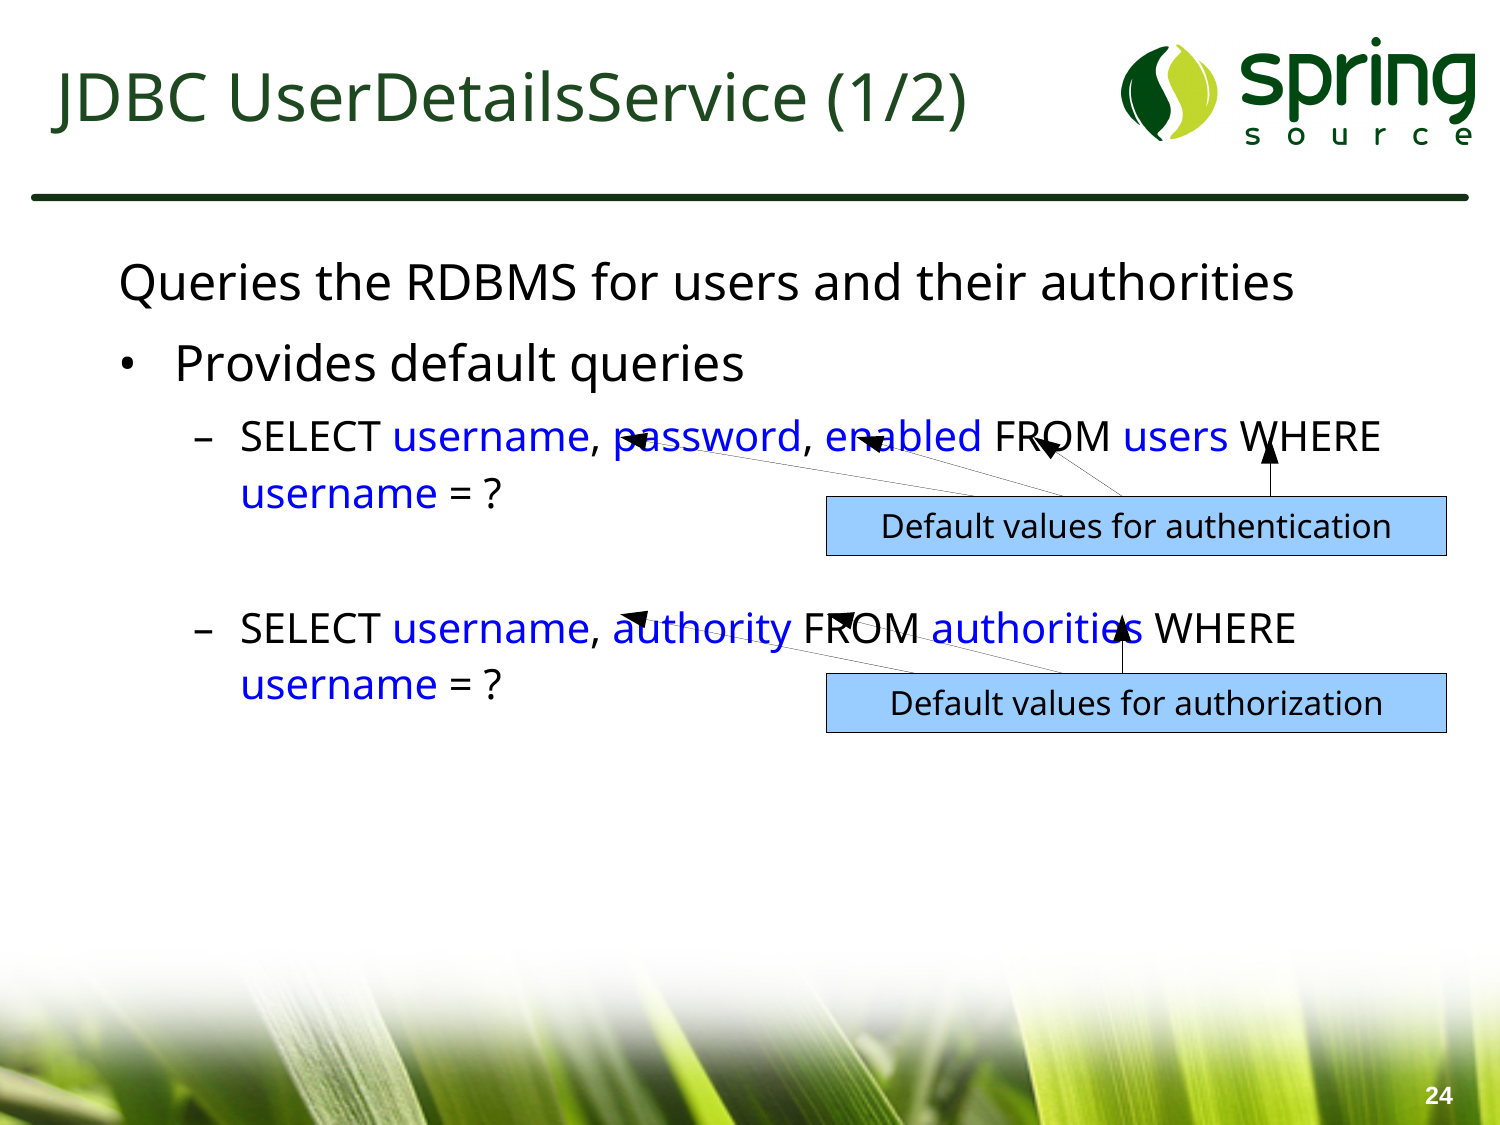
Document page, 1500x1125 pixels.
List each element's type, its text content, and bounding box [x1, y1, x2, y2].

list Queries the RDBMS for users and their authorities Provides default queries SELECT username, password, enabled FROM users WHERE username = ? SELECT username, authority FROM authorities WHERE username = ? [103, 239, 1437, 762]
picture [0, 944, 1500, 1125]
text_box Default values for authorization [826, 673, 1447, 733]
text_box Default values for authentication [826, 496, 1447, 556]
picture [1121, 37, 1475, 145]
title JDBC UserDetailsService (1/2) [56, 14, 1089, 176]
